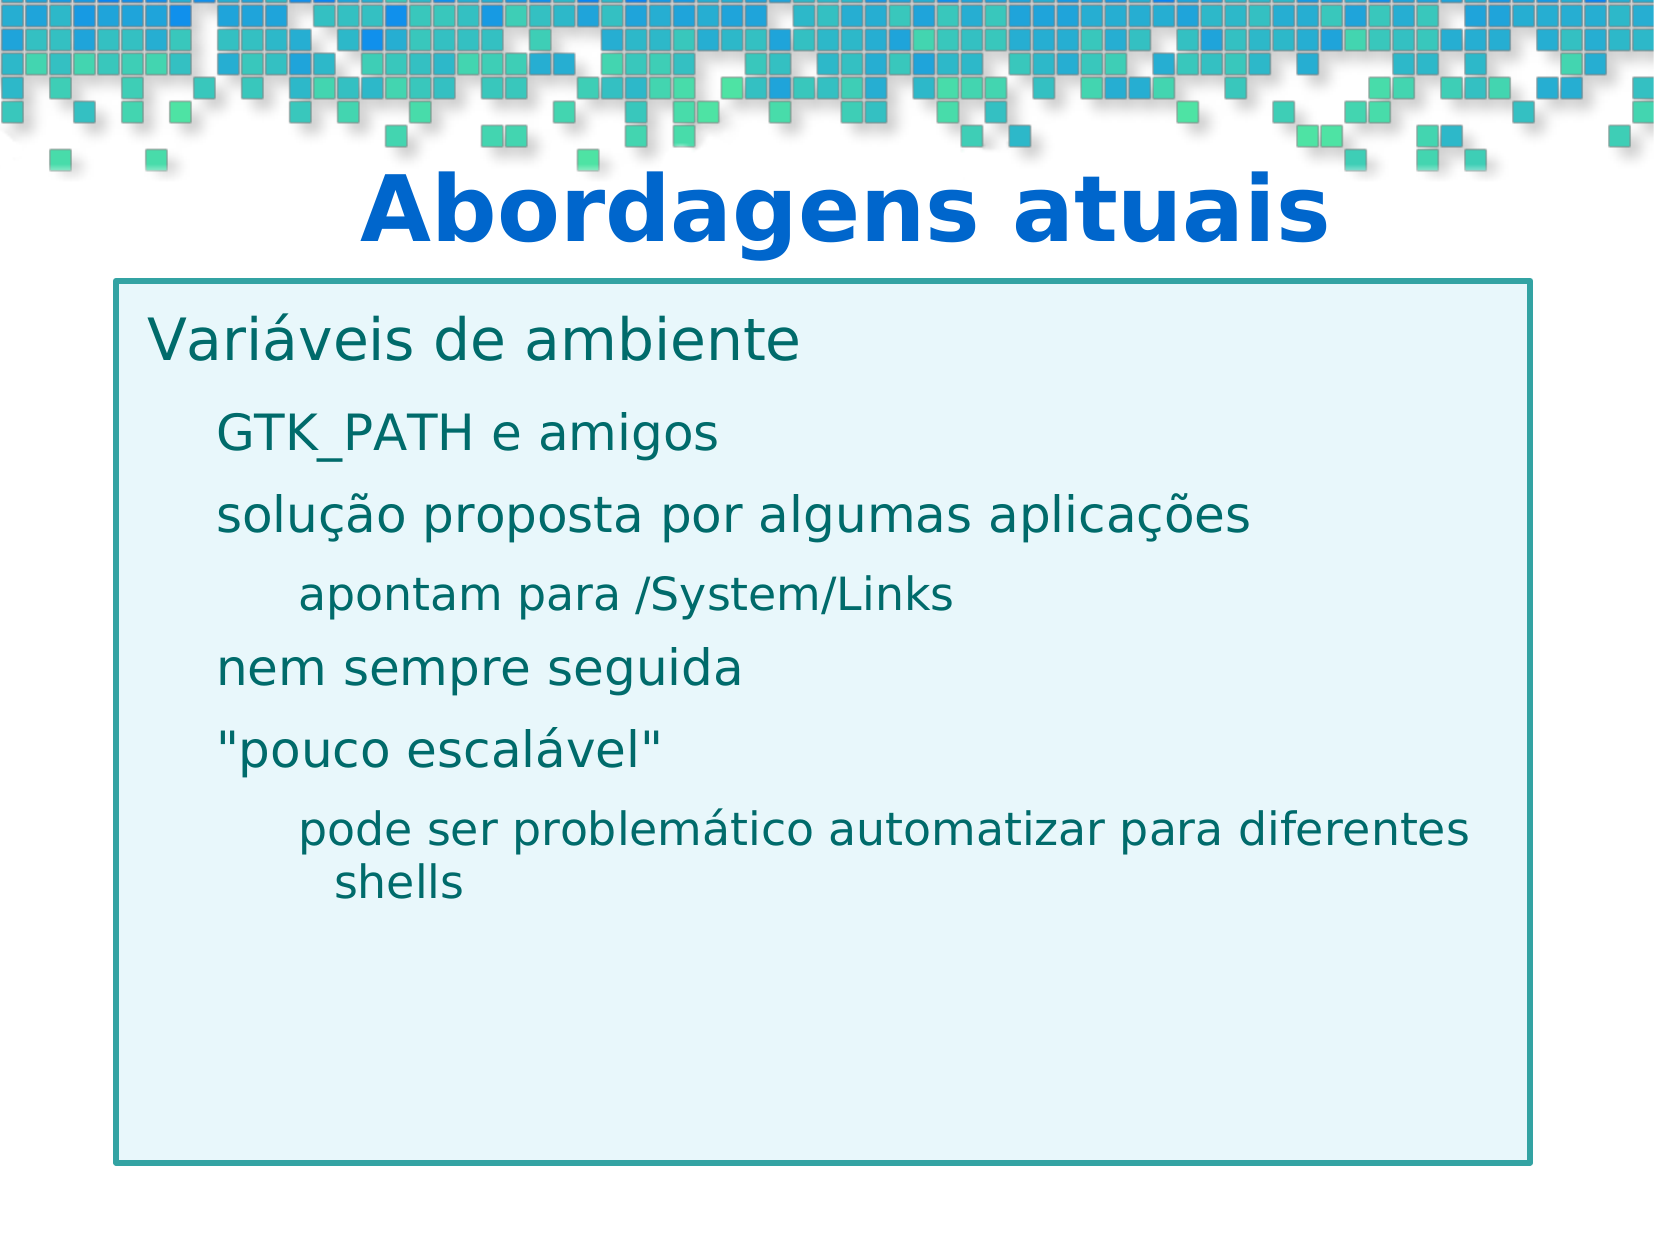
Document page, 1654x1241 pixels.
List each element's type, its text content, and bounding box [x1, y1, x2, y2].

picture [0, 0, 1654, 185]
title Abordagens atuais [112, 132, 1581, 287]
list Variáveis de ambiente GTK_PATH e amigos solução proposta por algumas aplicações apontam para /System/Links nem sempre seguida "pouco escalável" pode ser problemático automatizar para diferentes shells [121, 306, 1534, 1160]
